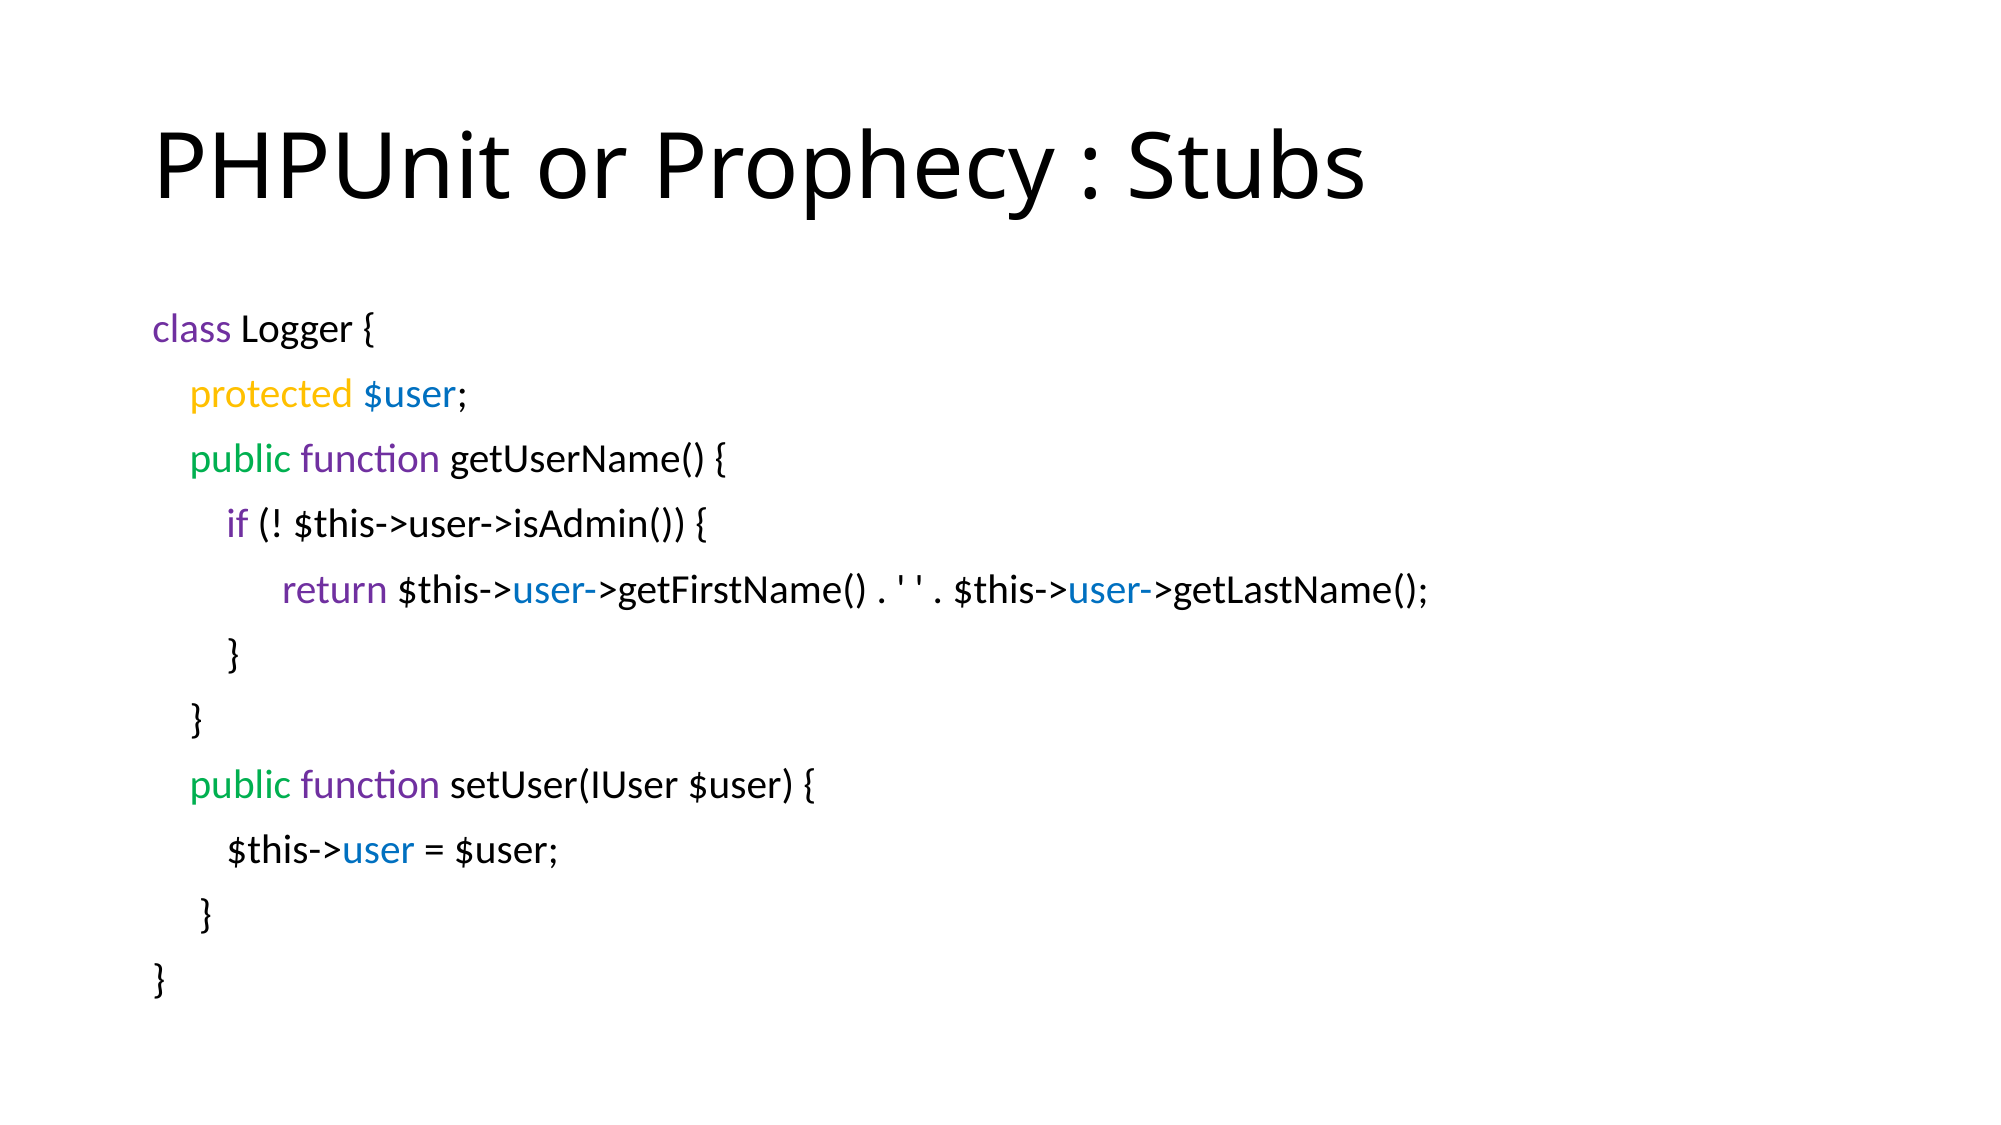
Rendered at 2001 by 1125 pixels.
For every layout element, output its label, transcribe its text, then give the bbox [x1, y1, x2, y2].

title PHPUnit or Prophecy : Stubs [137, 59, 1863, 278]
list class Logger { protected $user; public function getUserName() { if (! $this->user->isAdmin()) { return $this->user->getFirstName() . ' ' . $this->user->getLastName(); } } public function setUser(IUser $user) { $this->user = $user; } } [137, 299, 1863, 1014]
